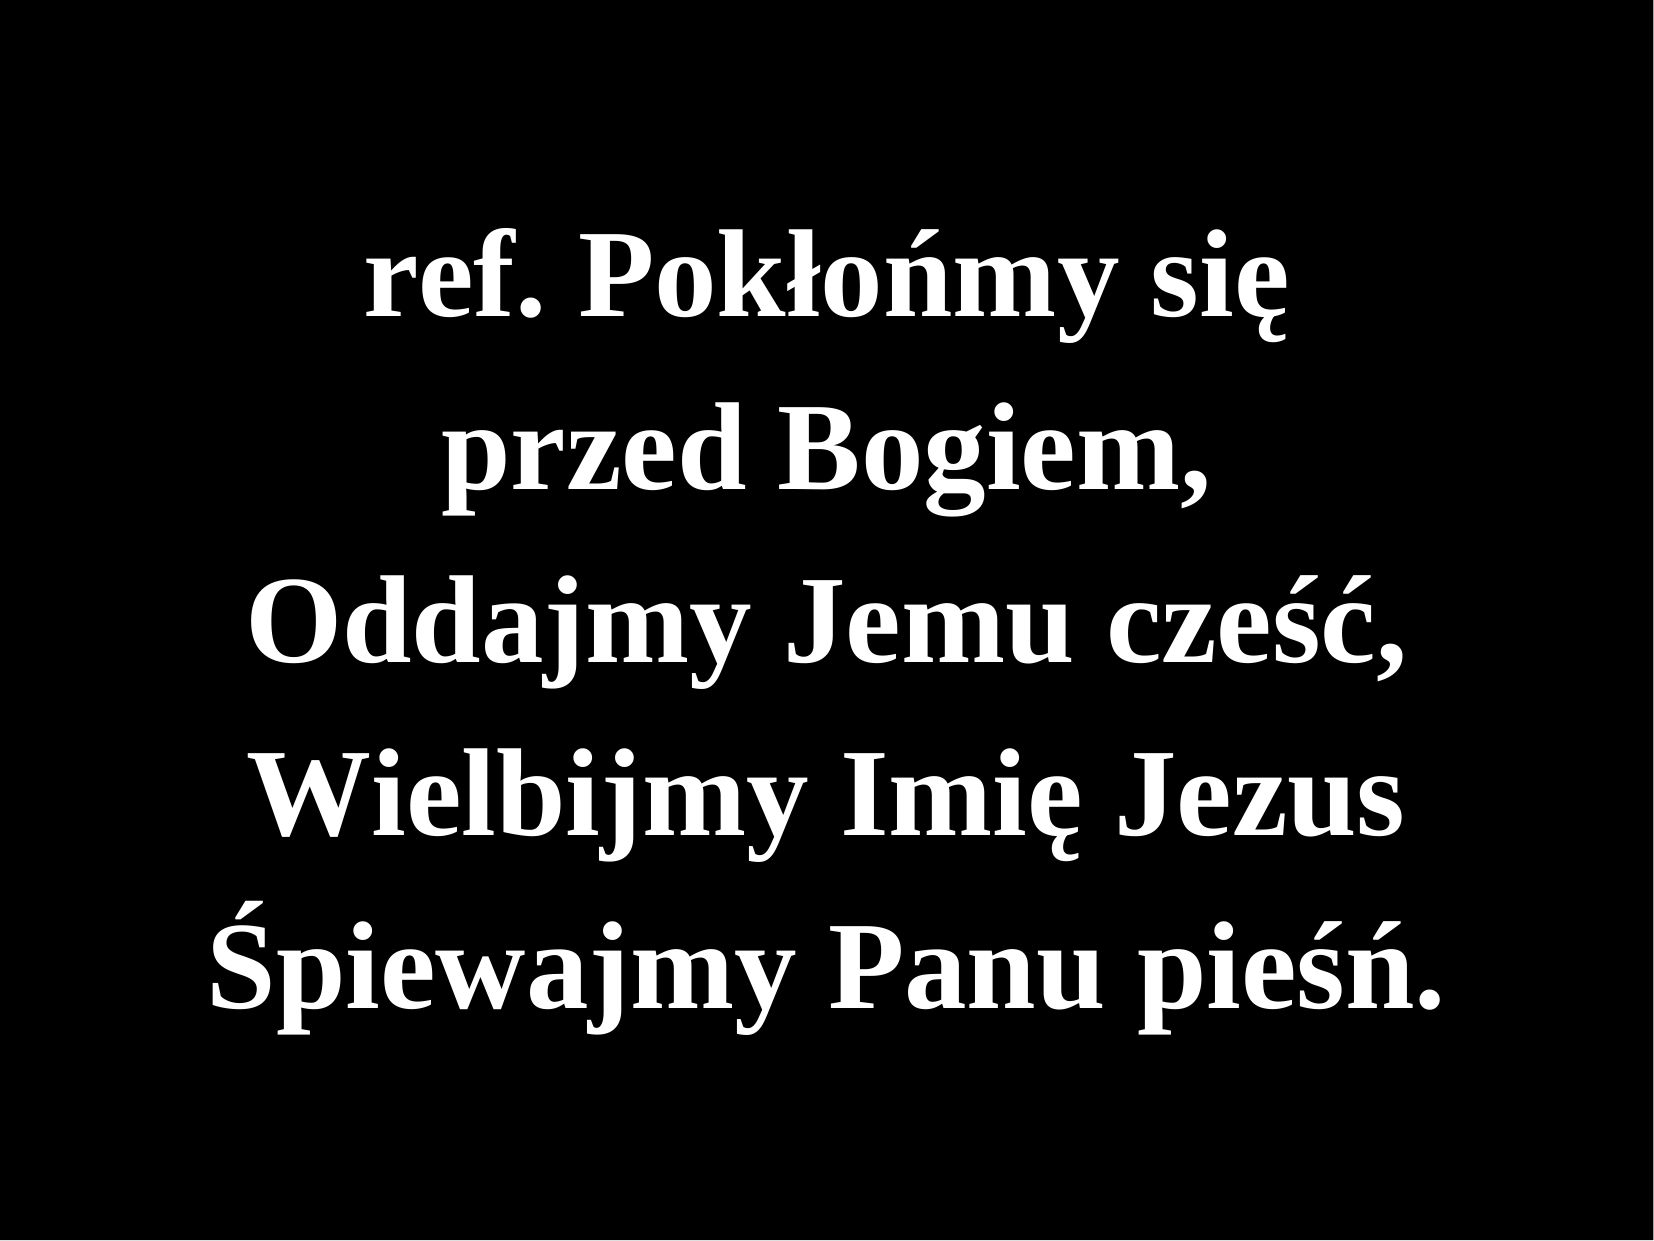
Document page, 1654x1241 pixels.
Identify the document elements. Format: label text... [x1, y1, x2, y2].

title ref. Pokłońmy się ppp przed Bogiem, ppp Oddajmy Jemu cześć, ppp Wielbijmy Imię Jezus ppp Śpiewajmy Panu pieśń. [0, 0, 1654, 1241]
